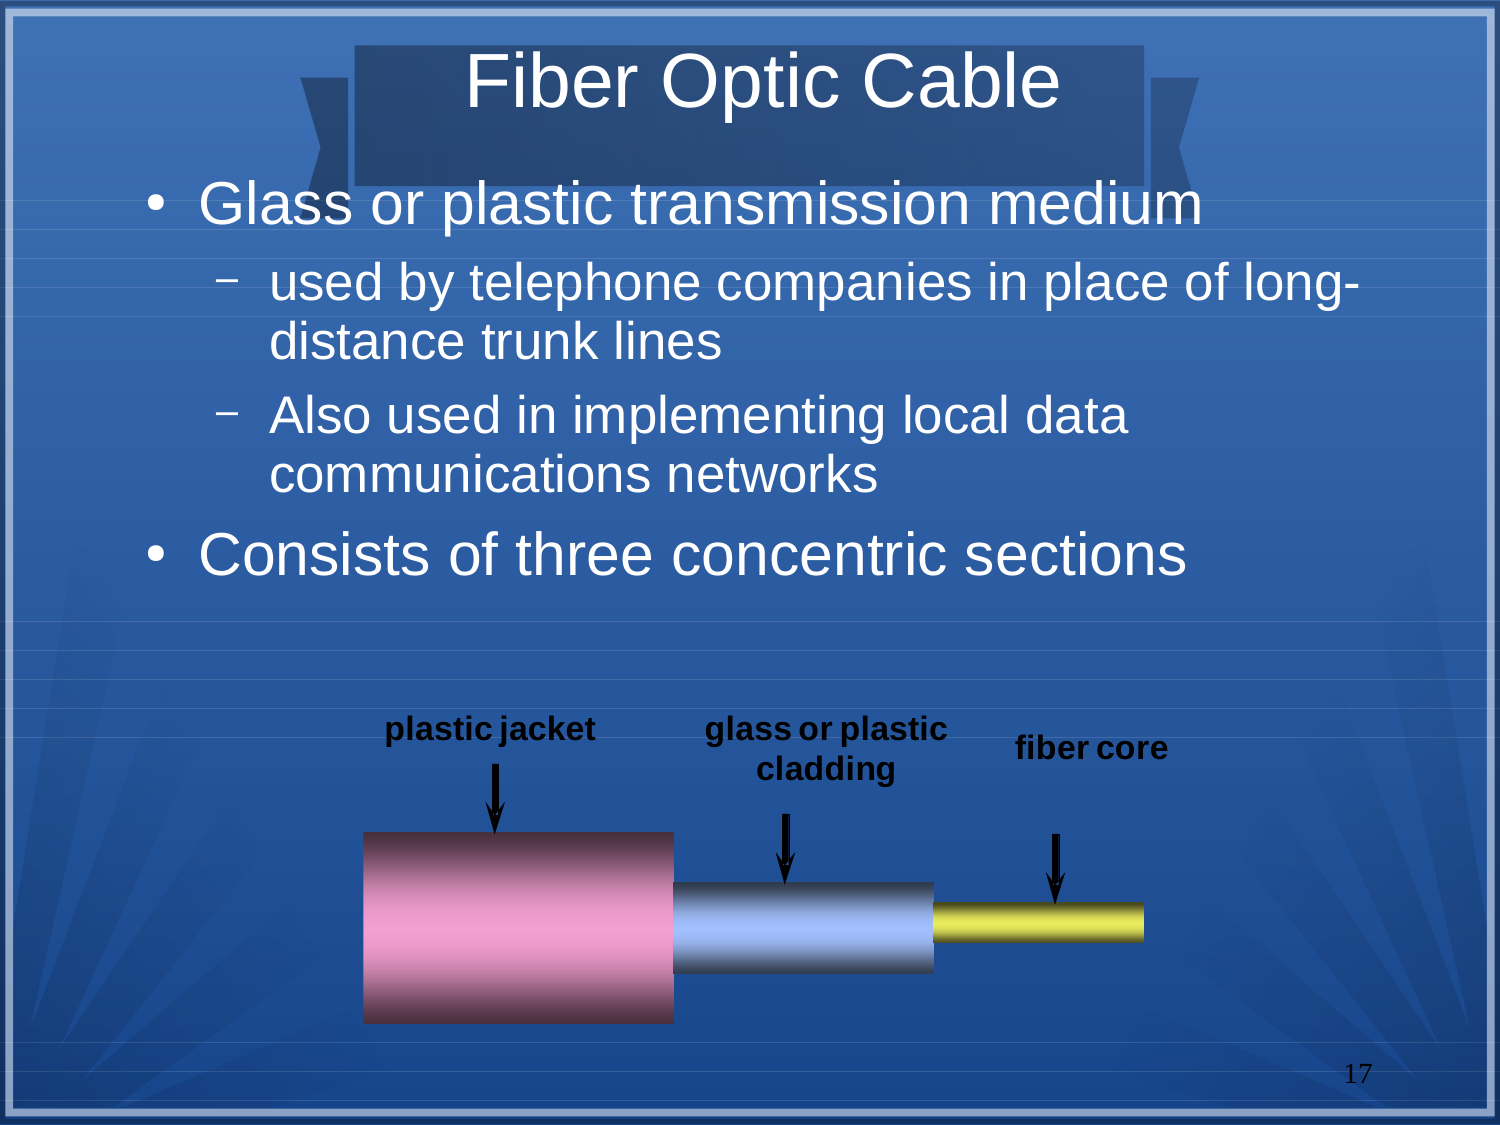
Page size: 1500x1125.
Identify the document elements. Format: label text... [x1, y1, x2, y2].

list Glass or plastic transmission medium used by telephone companies in place of long-distance trunk lines Also used in implementing local data communications networks Consists of three concentric sections [112, 162, 1388, 1025]
text_box 47 [1074, 1050, 1388, 1125]
title Fiber Optic Cable [112, 0, 1388, 162]
picture [362, 695, 1198, 1026]
